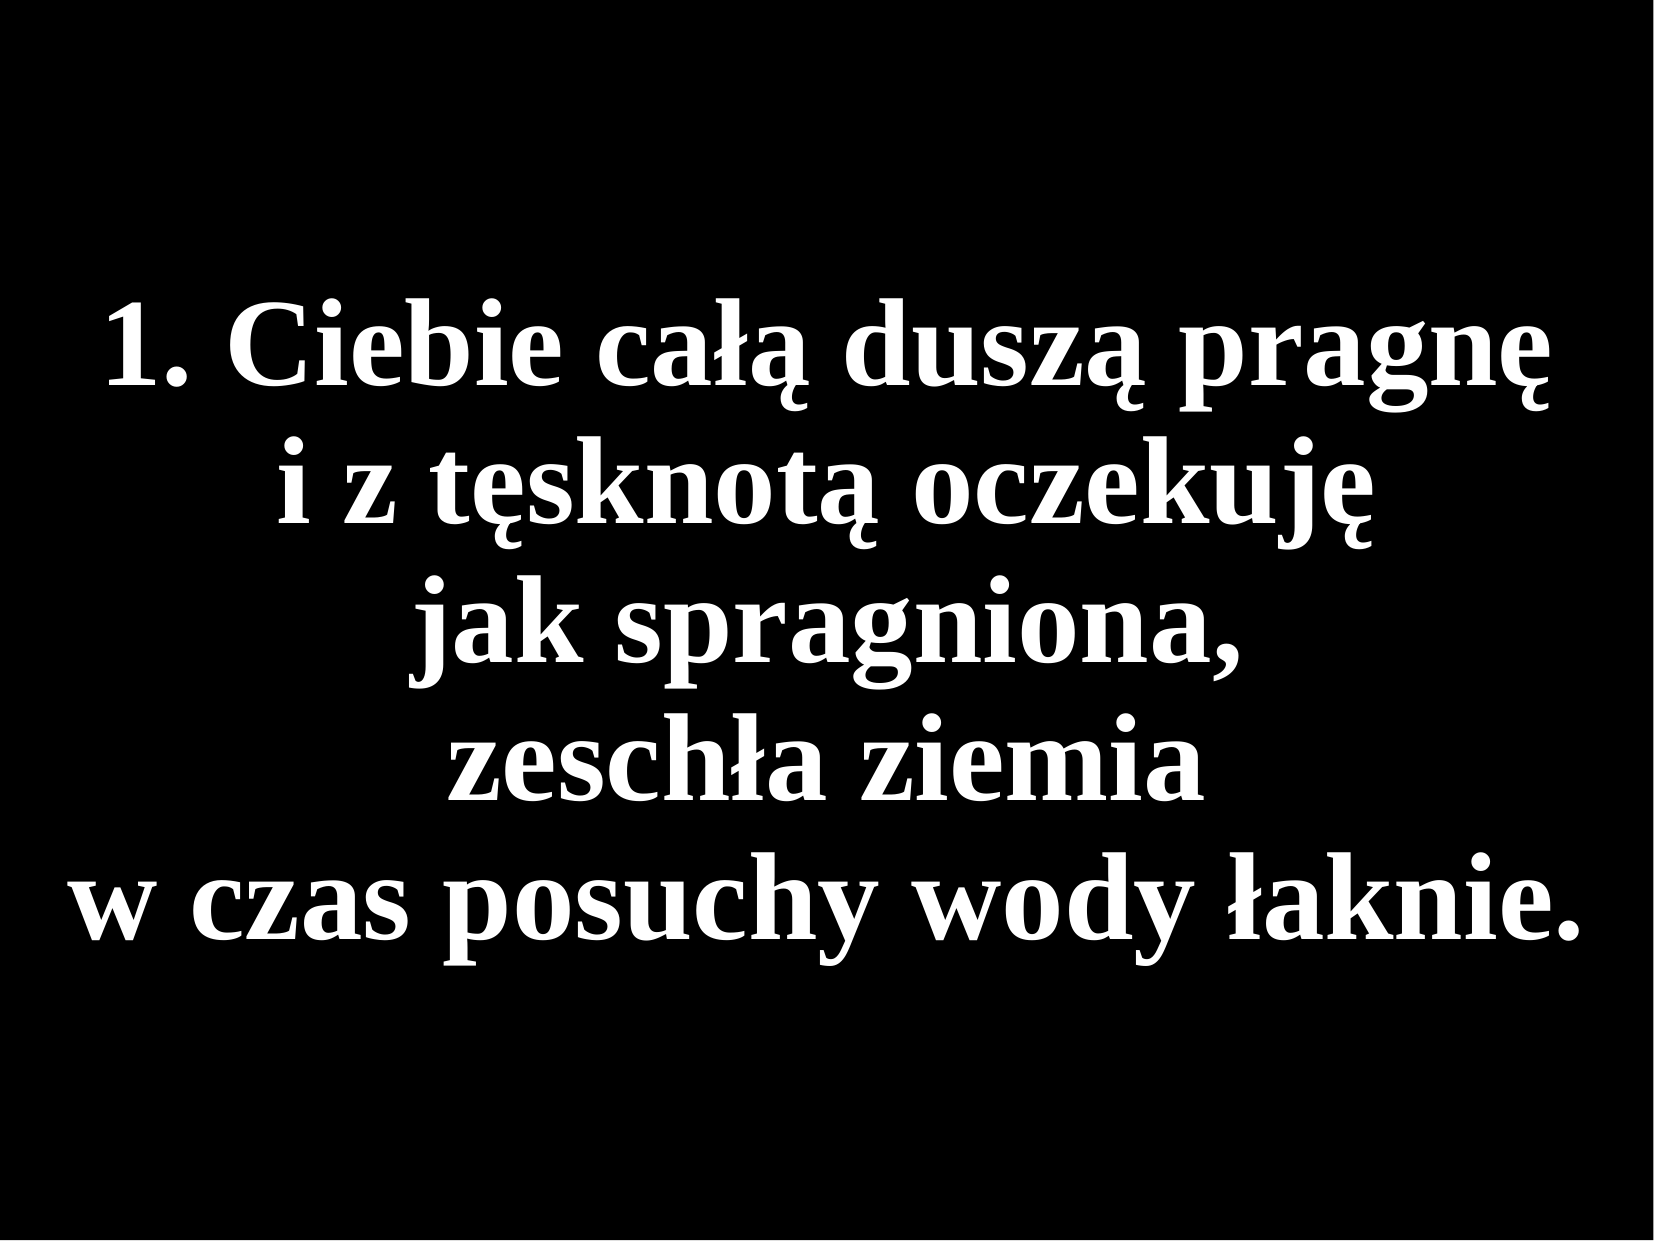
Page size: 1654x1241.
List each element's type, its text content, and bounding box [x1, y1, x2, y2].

title 1. Ciebie całą duszą pragnę i z tęsknotą oczekuję jak spragniona, zeschła ziemia w czas posuchy wody łaknie. [0, 0, 1654, 1241]
